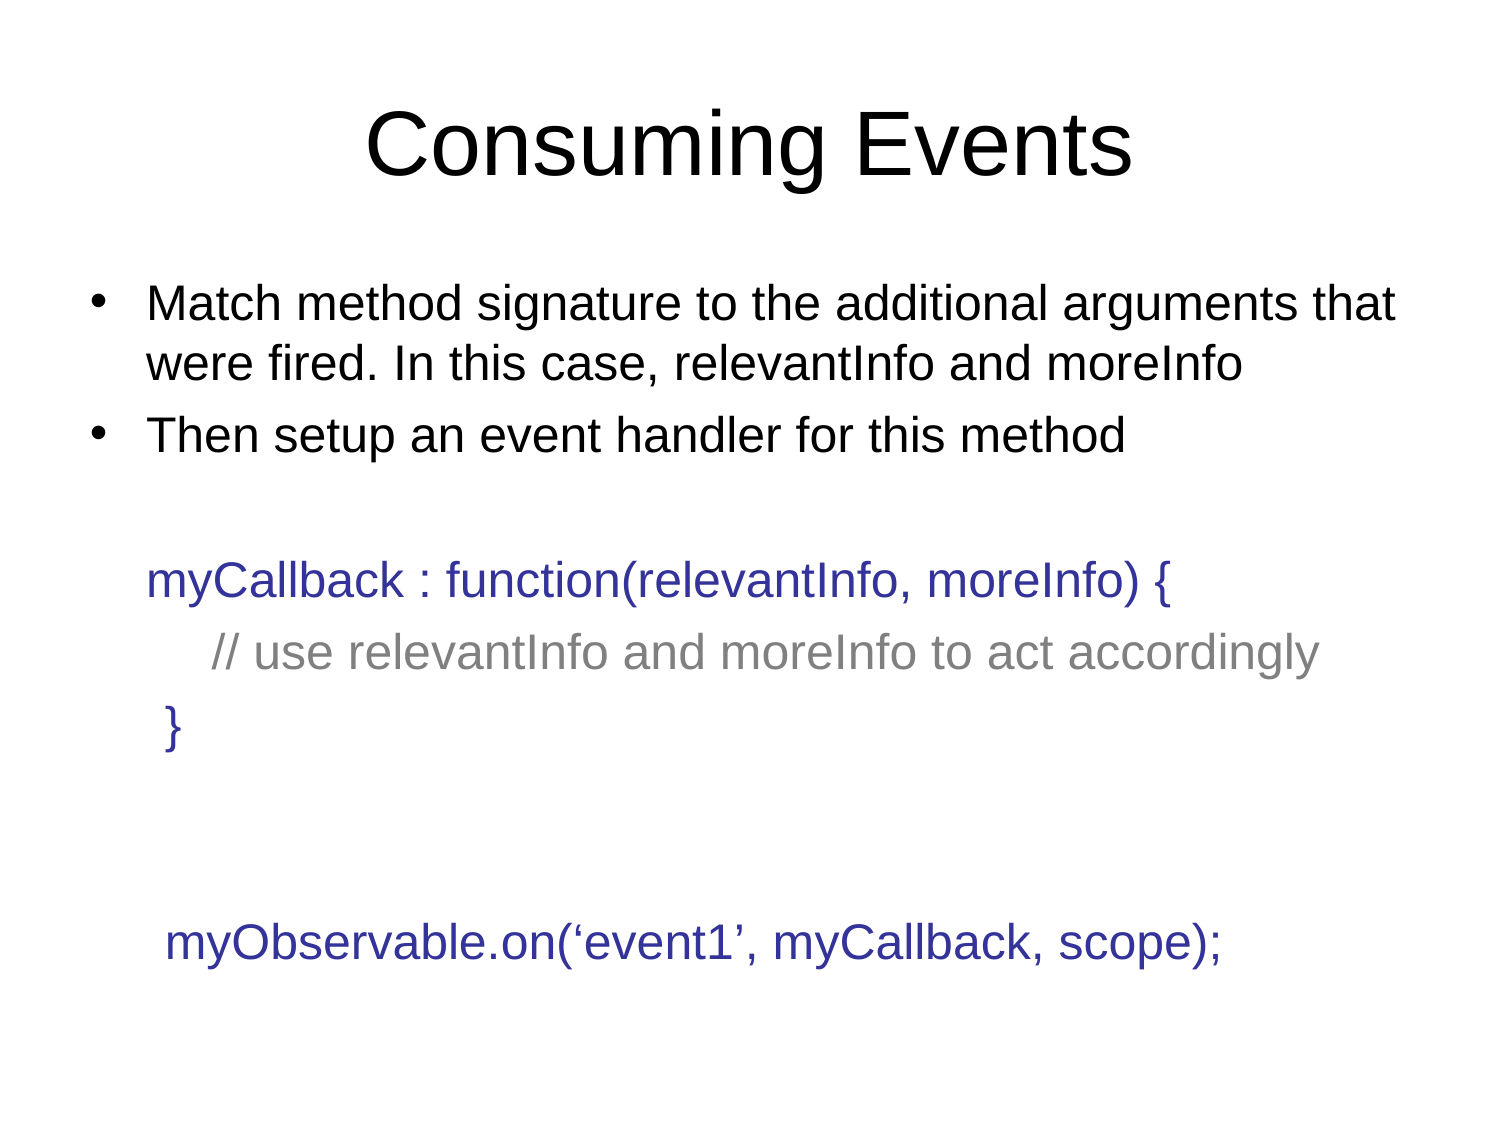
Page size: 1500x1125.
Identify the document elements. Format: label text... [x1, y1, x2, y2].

list Match method signature to the additional arguments that were fired. In this case, relevantInfo and moreInfo Then setup an event handler for this method myCallback : function(relevantInfo, moreInfo) { // use relevantInfo and moreInfo to act accordingly } myObservable.on(‘event1’, myCallback, scope); [75, 262, 1426, 1006]
title Consuming Events [75, 45, 1426, 233]
